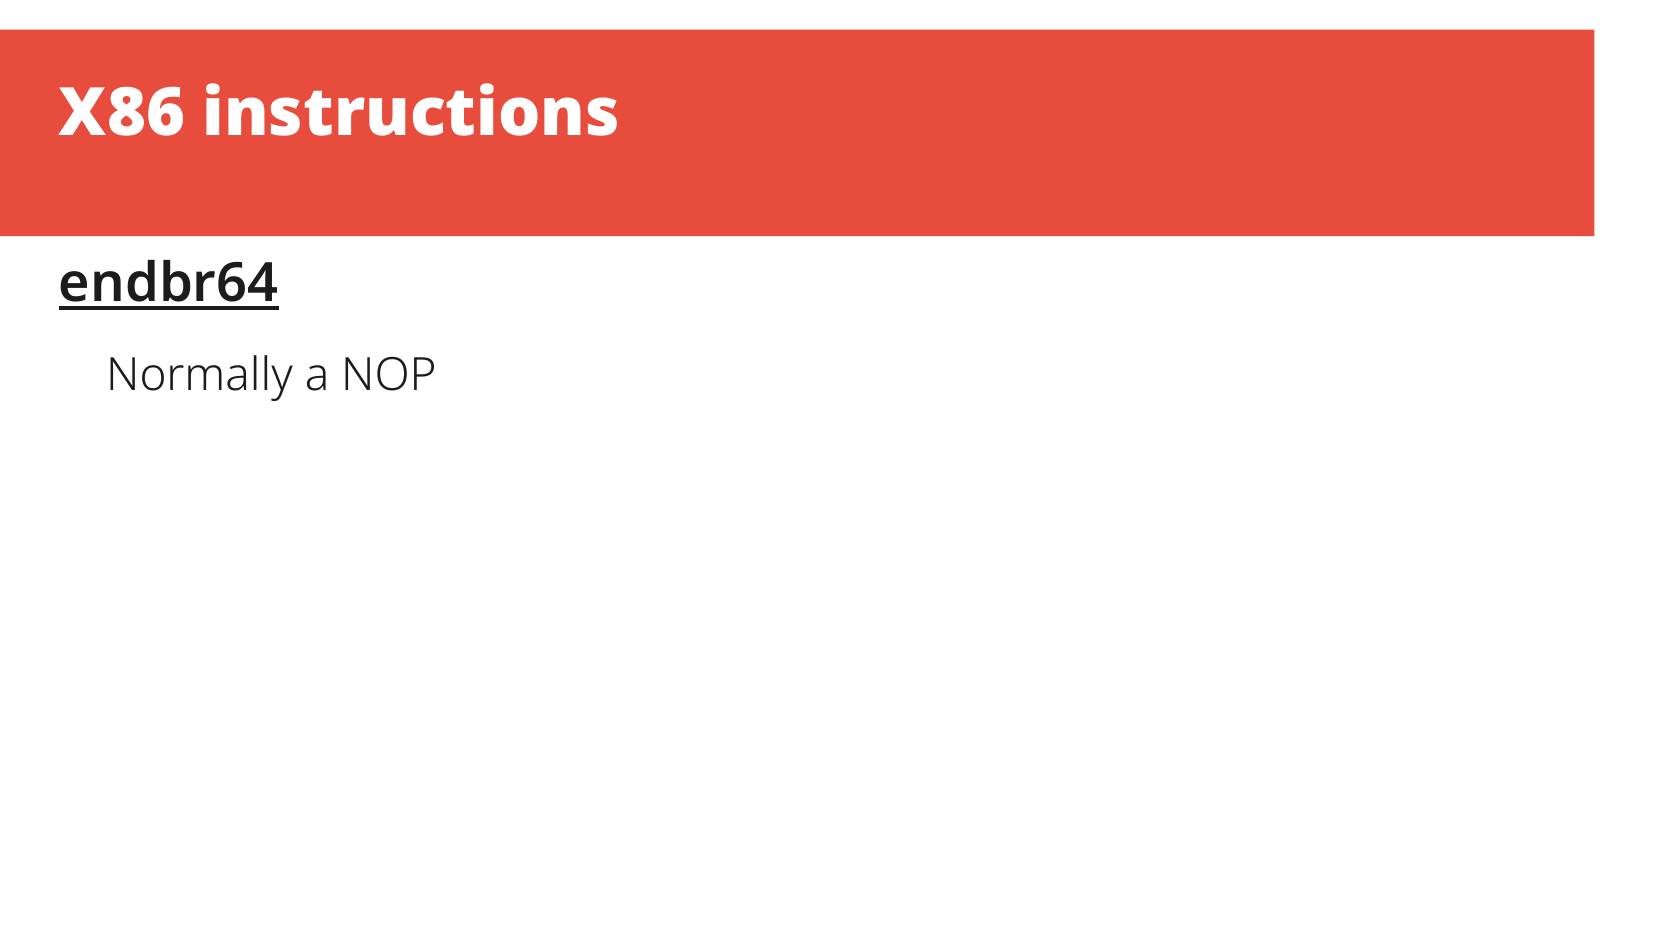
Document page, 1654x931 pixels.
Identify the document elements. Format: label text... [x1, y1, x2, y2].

title X86 instructions [59, 44, 1595, 156]
list endbr64 Normally a NOP [59, 243, 1565, 820]
